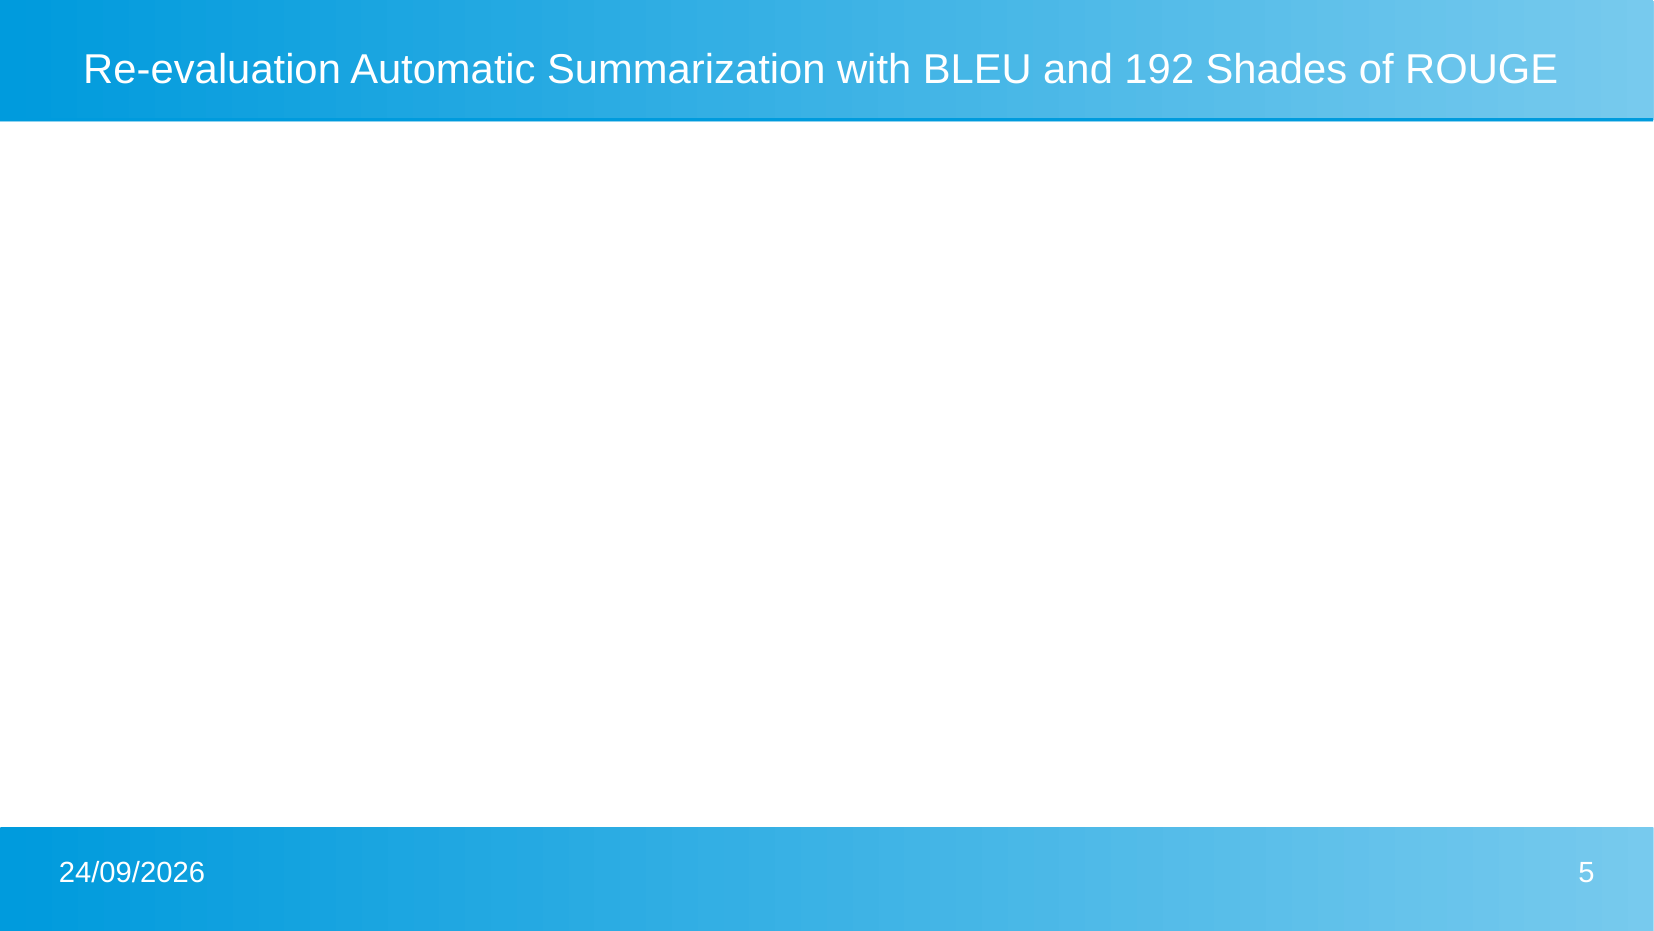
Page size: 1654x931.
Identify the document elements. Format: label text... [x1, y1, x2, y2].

title Re-evaluation Automatic Summarization with BLEU and 192 Shades of ROUGE [59, 29, 1595, 108]
